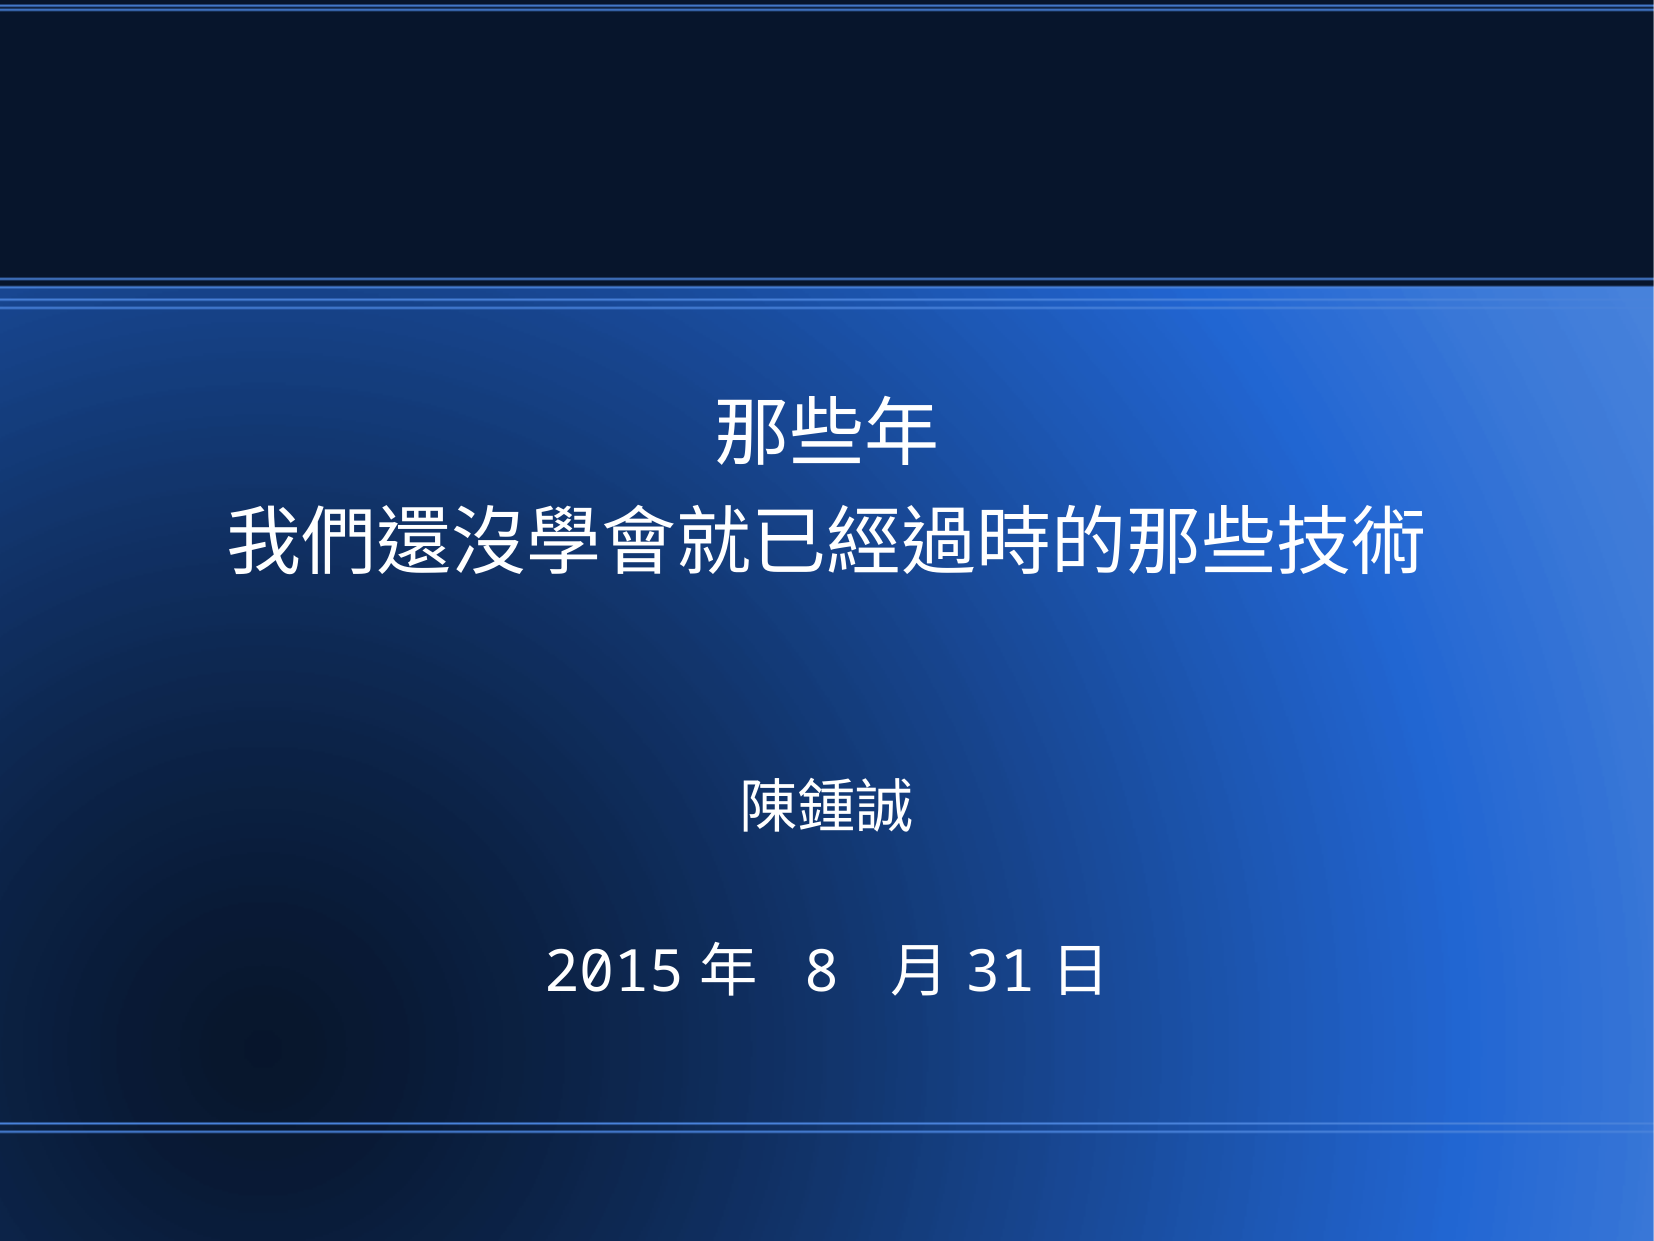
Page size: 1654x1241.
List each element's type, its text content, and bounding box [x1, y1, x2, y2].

subtitle 那些年 我們還沒學會就已經過時的那些技術 陳鍾誠 2015年 8 月31日 [82, 307, 1571, 1075]
picture [0, 0, 1654, 1241]
